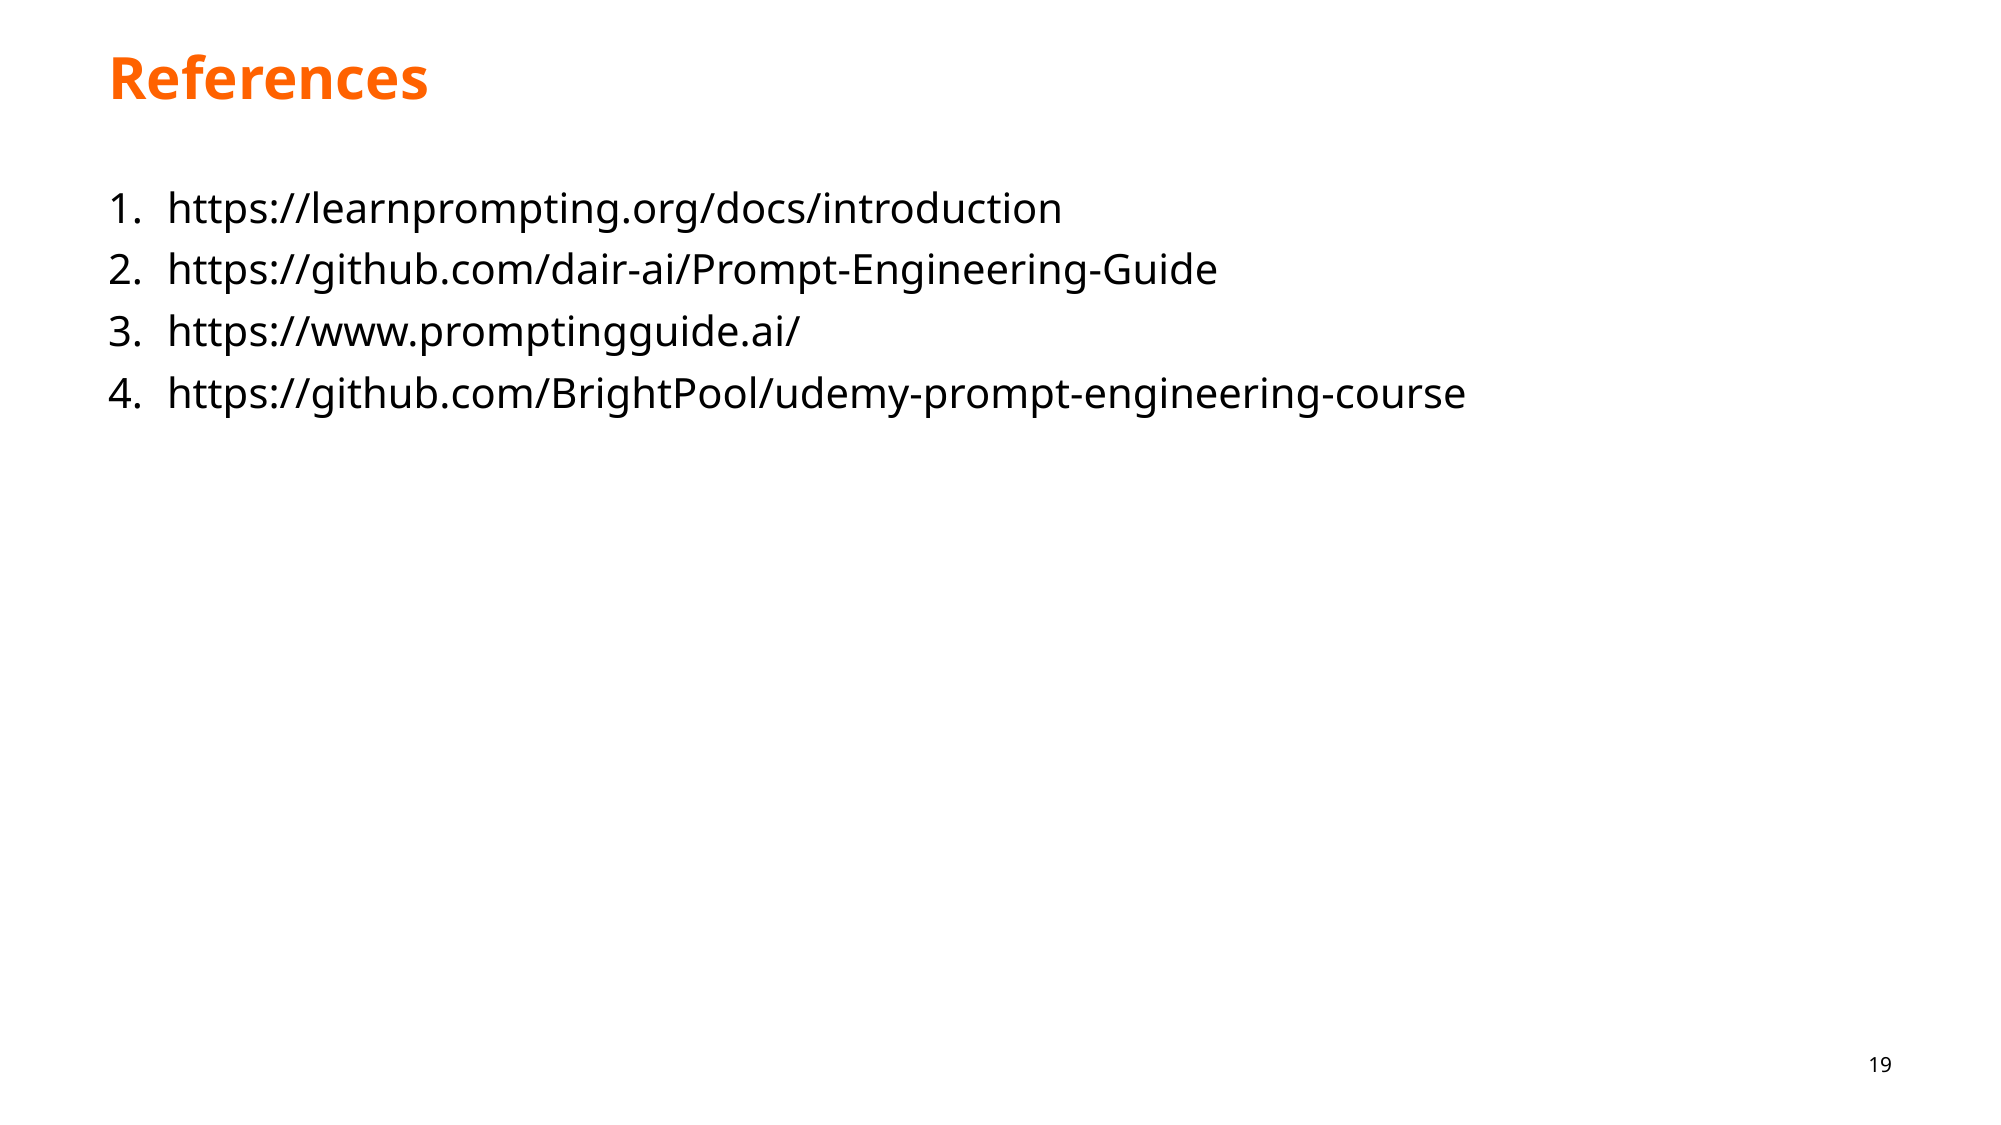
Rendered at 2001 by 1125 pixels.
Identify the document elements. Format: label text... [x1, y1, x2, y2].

list https://learnprompting.org/docs/introduction https://github.com/dair-ai/Prompt-Engineering-Guide https://www.promptingguide.ai/ https://github.com/BrightPool/udemy-prompt-engineering-course [108, 187, 1893, 1017]
slide_number <number> [1810, 1050, 1892, 1082]
title References [108, 53, 1893, 187]
